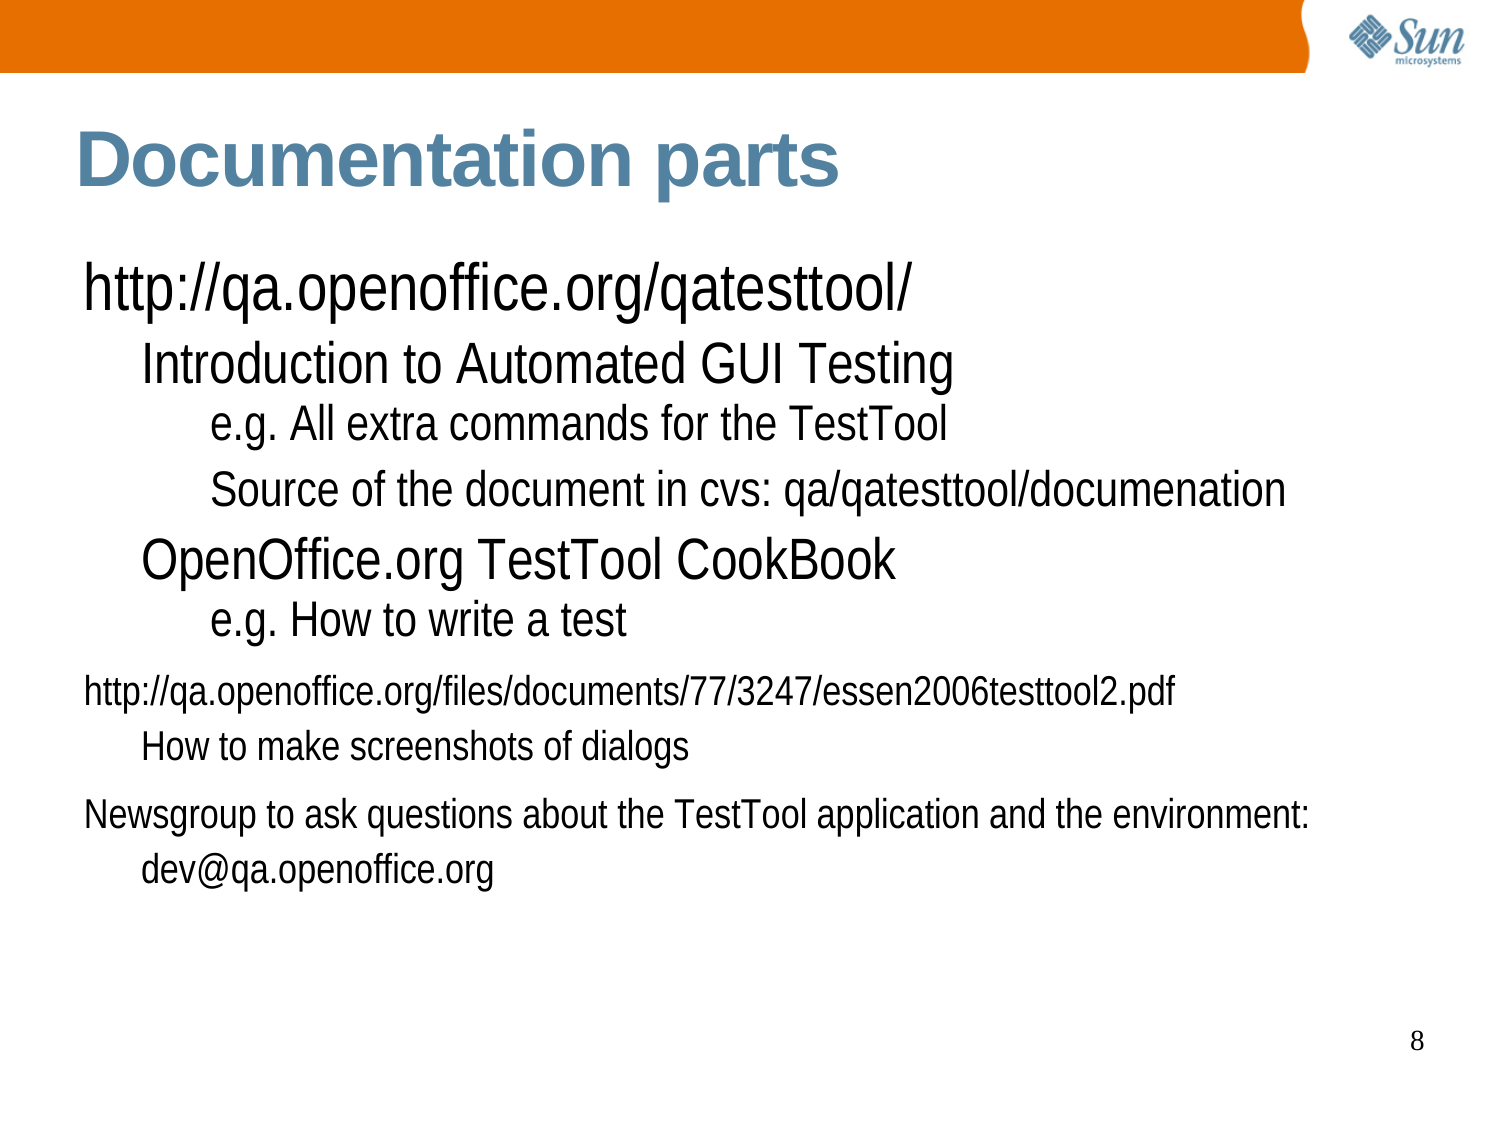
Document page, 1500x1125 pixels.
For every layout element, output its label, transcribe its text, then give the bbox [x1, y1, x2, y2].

list http://qa.openoffice.org/qatesttool/ Introduction to Automated GUI Testing e.g. All extra commands for the TestTool Source of the document in cvs: qa/qatesttool/documenation OpenOffice.org TestTool CookBook e.g. How to write a test http://qa.openoffice.org/files/documents/77/3247/essen2006testtool2.pdf How to make screenshots of dialogs Newsgroup to ask questions about the TestTool application and the environment: dev@qa.openoffice.org [64, 258, 1401, 1062]
title Documentation parts [75, 123, 1437, 227]
picture [0, 0, 1500, 73]
